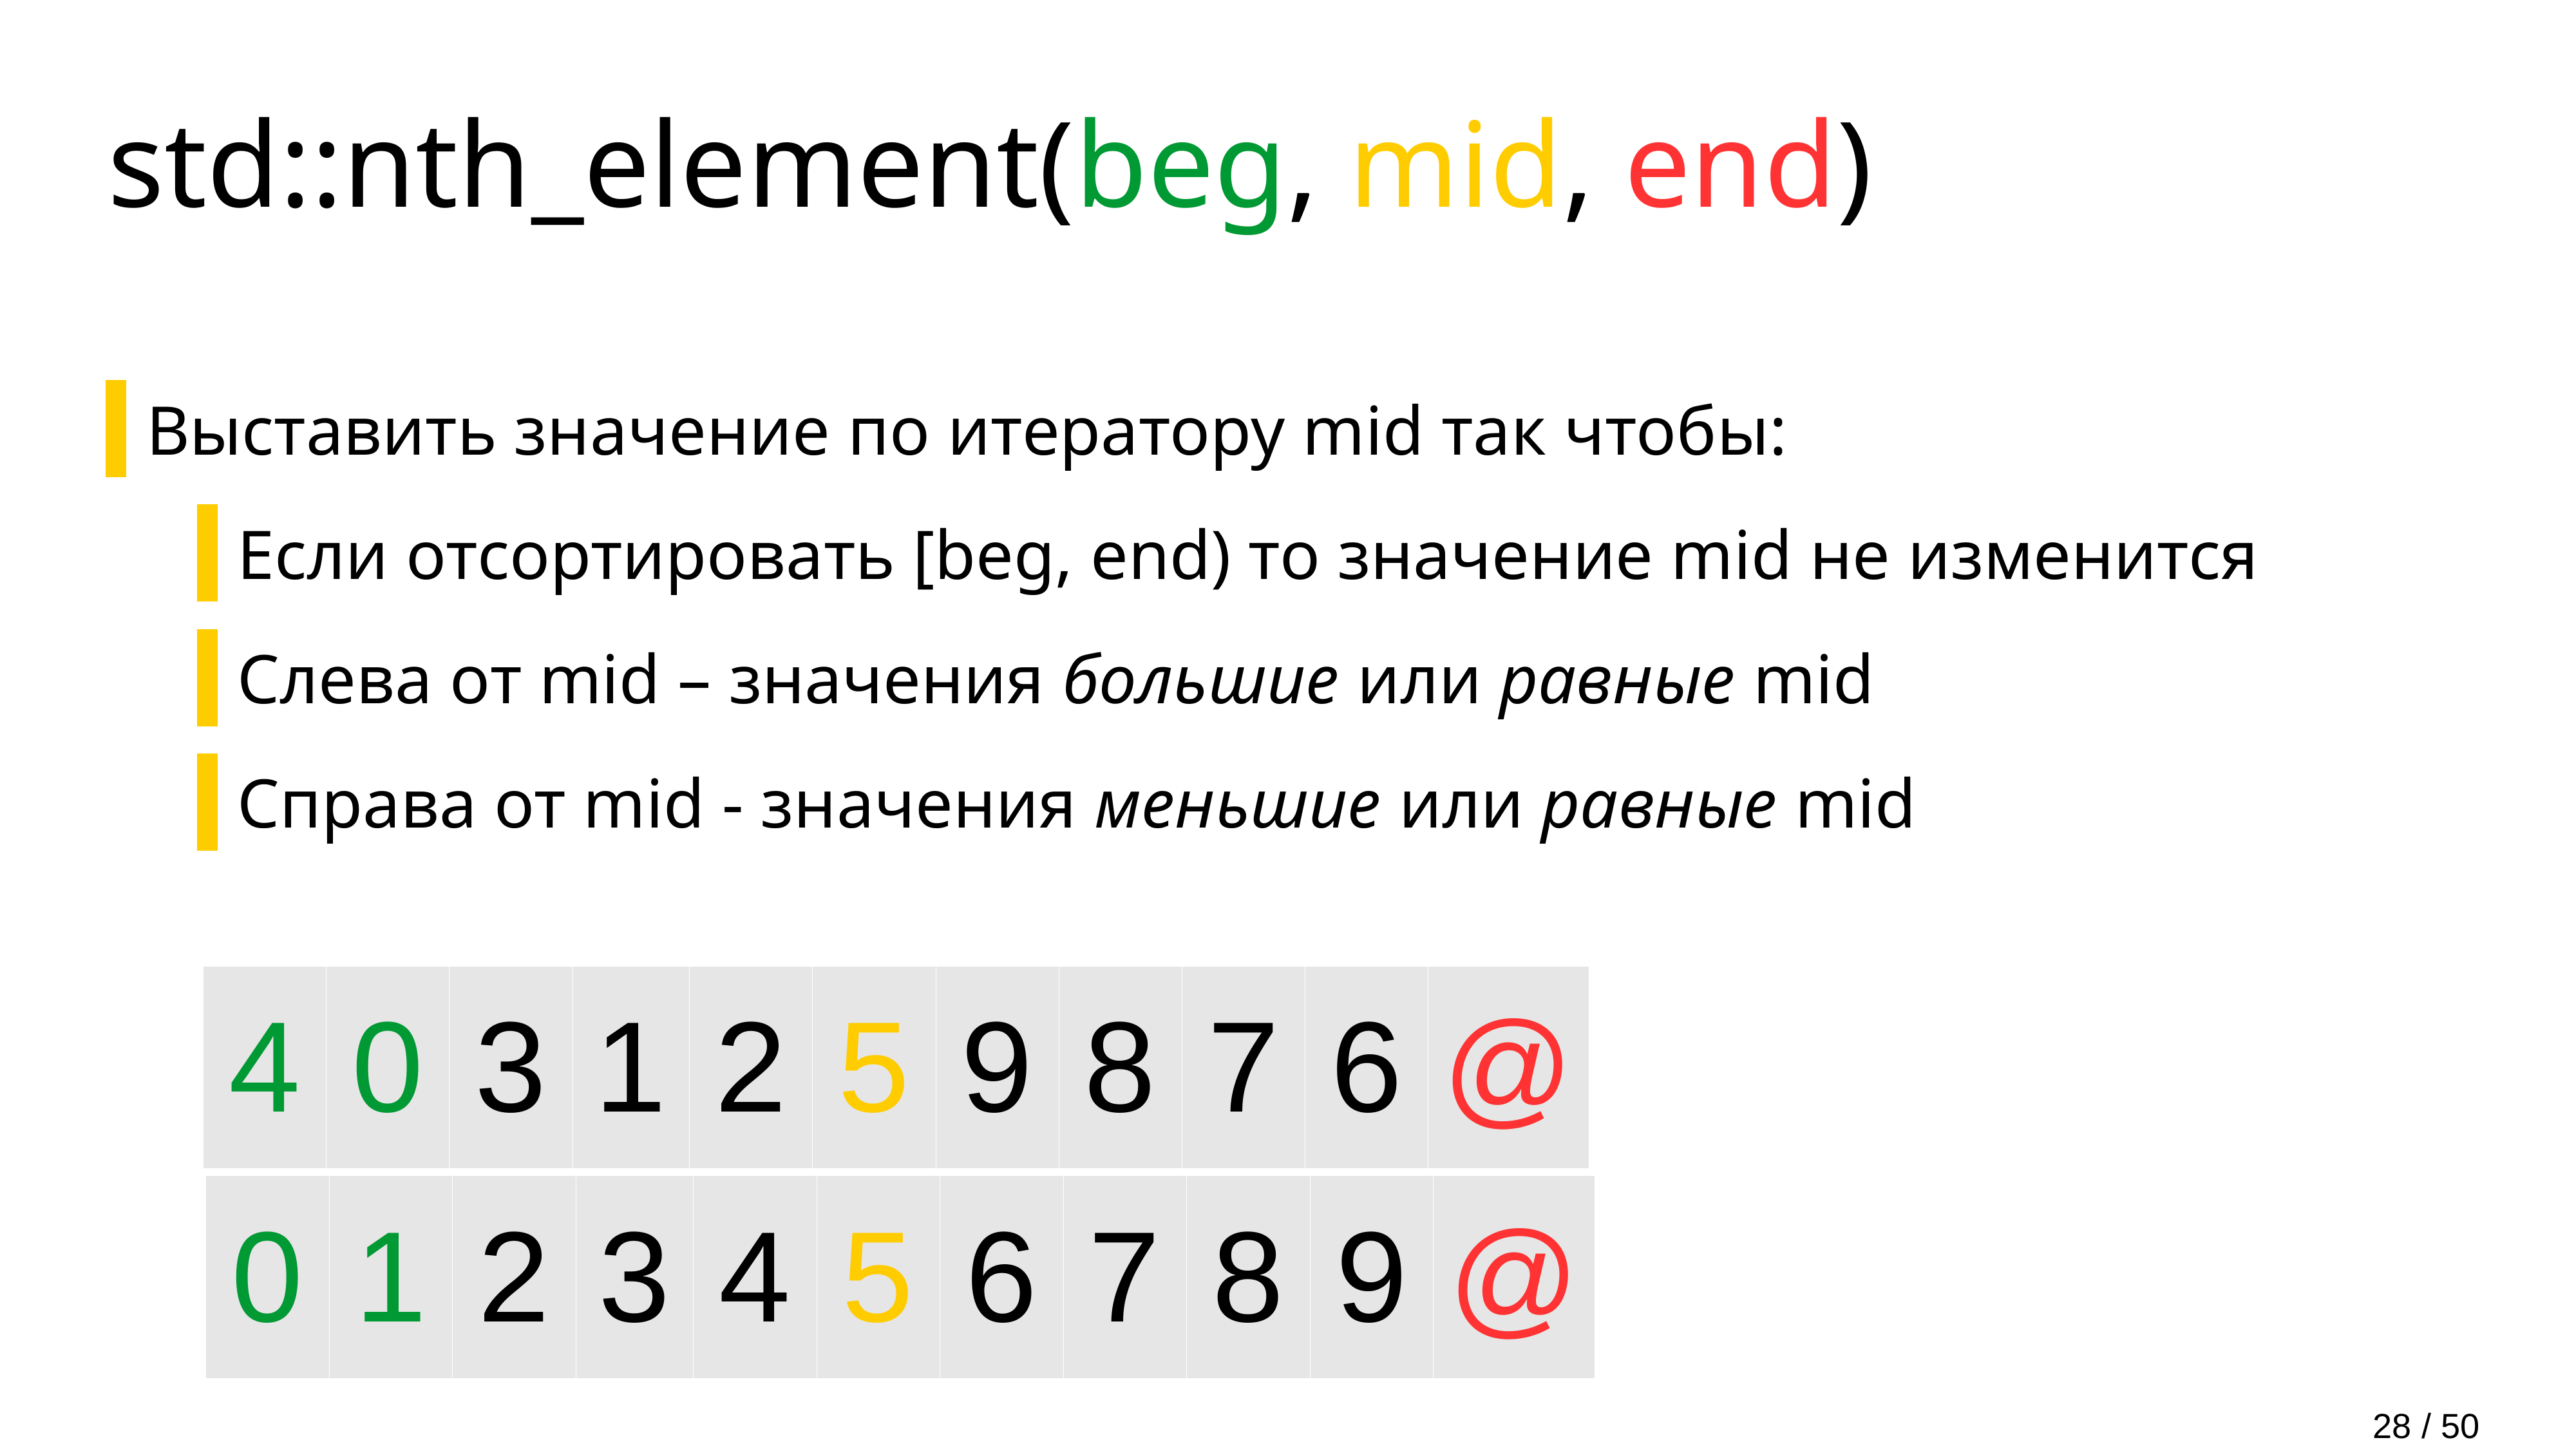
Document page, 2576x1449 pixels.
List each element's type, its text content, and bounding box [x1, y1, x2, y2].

title std::nth_element(beg, mid, end) [108, 88, 2468, 235]
table_header 0 [206, 1176, 329, 1378]
table_header @ [1428, 967, 1589, 1168]
table_header 7 [1182, 967, 1305, 1168]
table_header 2 [690, 967, 812, 1168]
table_header @ [1434, 1176, 1595, 1378]
text_box <number> / 50 [2363, 1402, 2576, 1449]
table_header 1 [573, 967, 689, 1168]
table_header 1 [330, 1176, 452, 1378]
table_header 3 [450, 967, 573, 1168]
table_header 7 [1064, 1176, 1186, 1378]
table_header 8 [1187, 1176, 1310, 1378]
table_header 9 [1311, 1176, 1433, 1378]
table_header 5 [817, 1176, 940, 1378]
table_header 4 [204, 967, 326, 1168]
table_header 0 [327, 967, 449, 1168]
table_header 3 [576, 1176, 693, 1378]
table_header 2 [453, 1176, 576, 1378]
table_header 4 [694, 1176, 817, 1378]
table_header 6 [940, 1176, 1063, 1378]
text_box Выставить значение по итератору mid так чтобы: Если отсортировать [beg, end) то значение mid не изменится Слева от mid – значения большие или равные mid Справа от mid - значения меньшие или равные mid [96, 364, 2512, 1419]
table_header 8 [1059, 967, 1182, 1168]
table_header 5 [813, 967, 936, 1168]
table_header 9 [936, 967, 1059, 1168]
table_header 6 [1305, 967, 1428, 1168]
